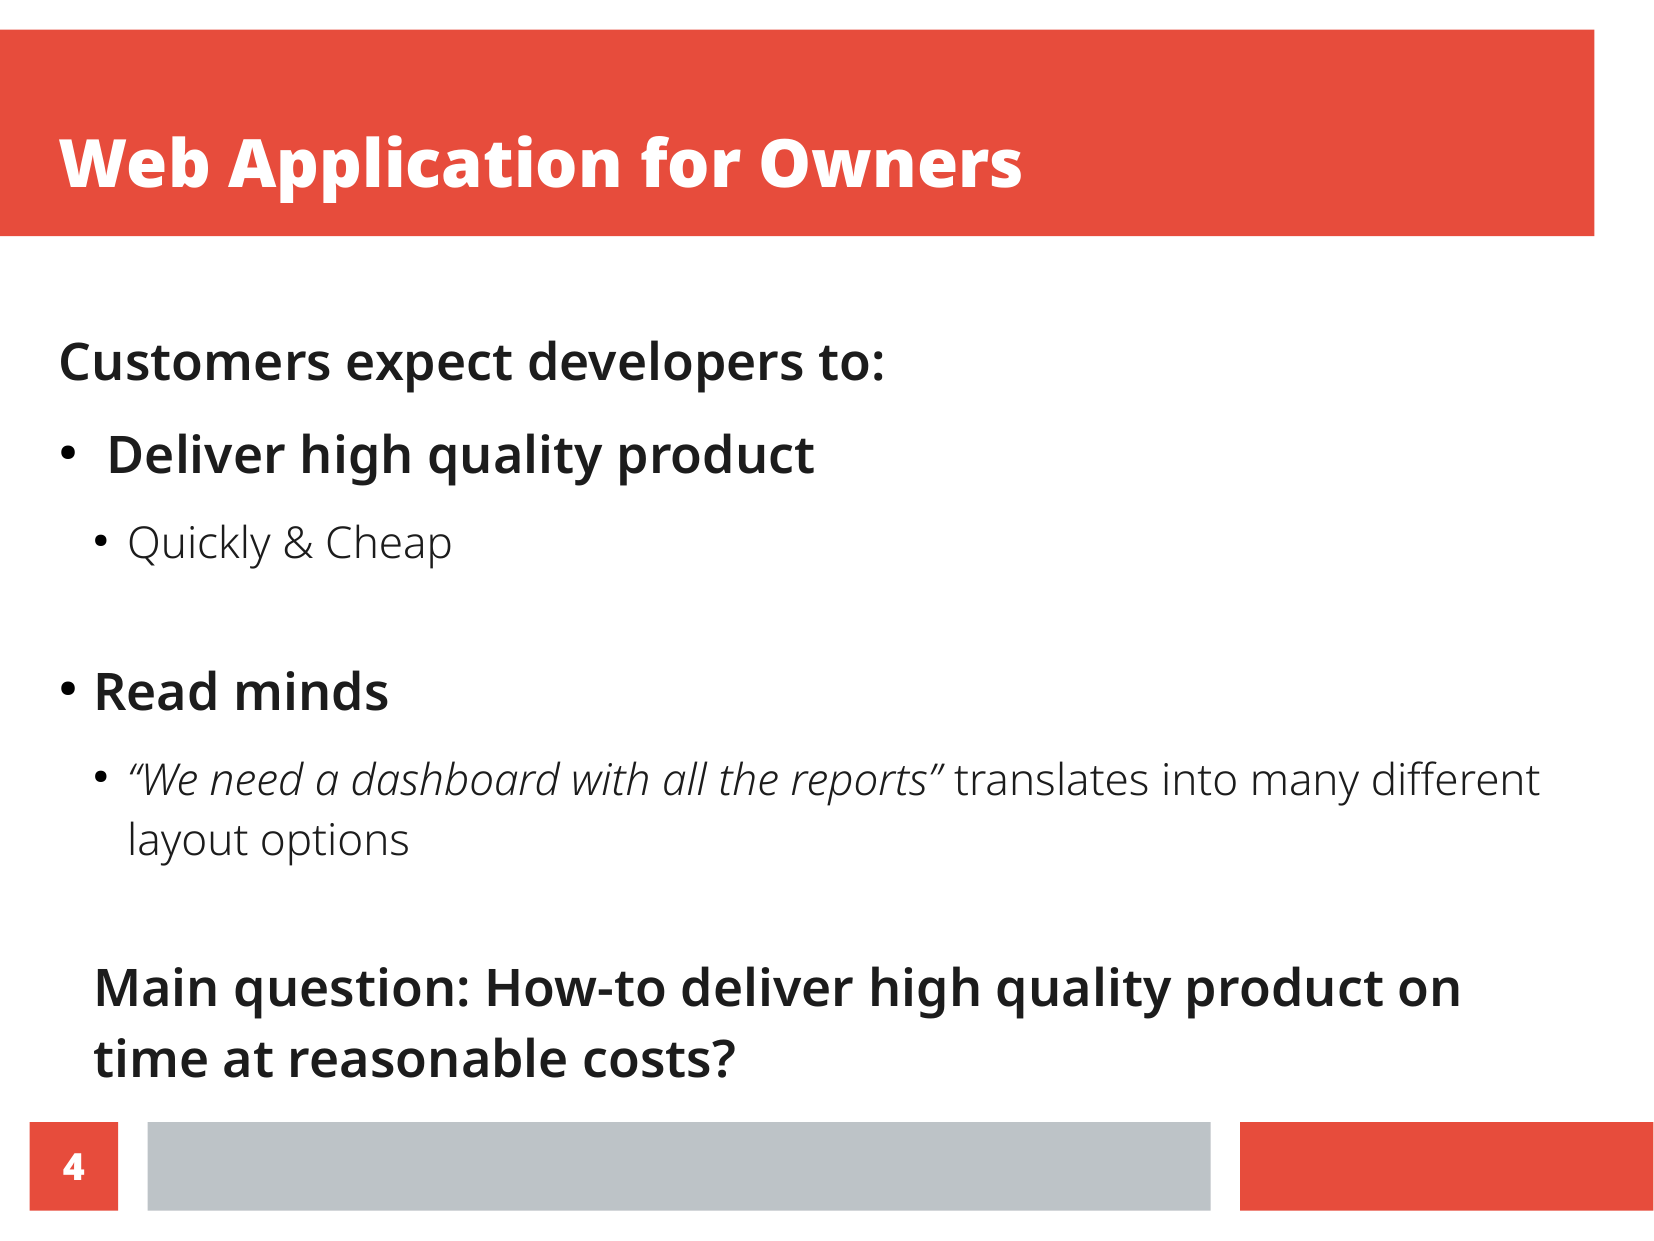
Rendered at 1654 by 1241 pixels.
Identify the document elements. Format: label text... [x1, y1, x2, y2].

title Web Application for Owners [59, 59, 1595, 207]
list Customers expect developers to: Deliver high quality product Quickly & Cheap Read minds “We need a dashboard with all the reports” translates into many different layout options Main question: How-to deliver high quality product on time at reasonable costs? [59, 324, 1565, 1093]
